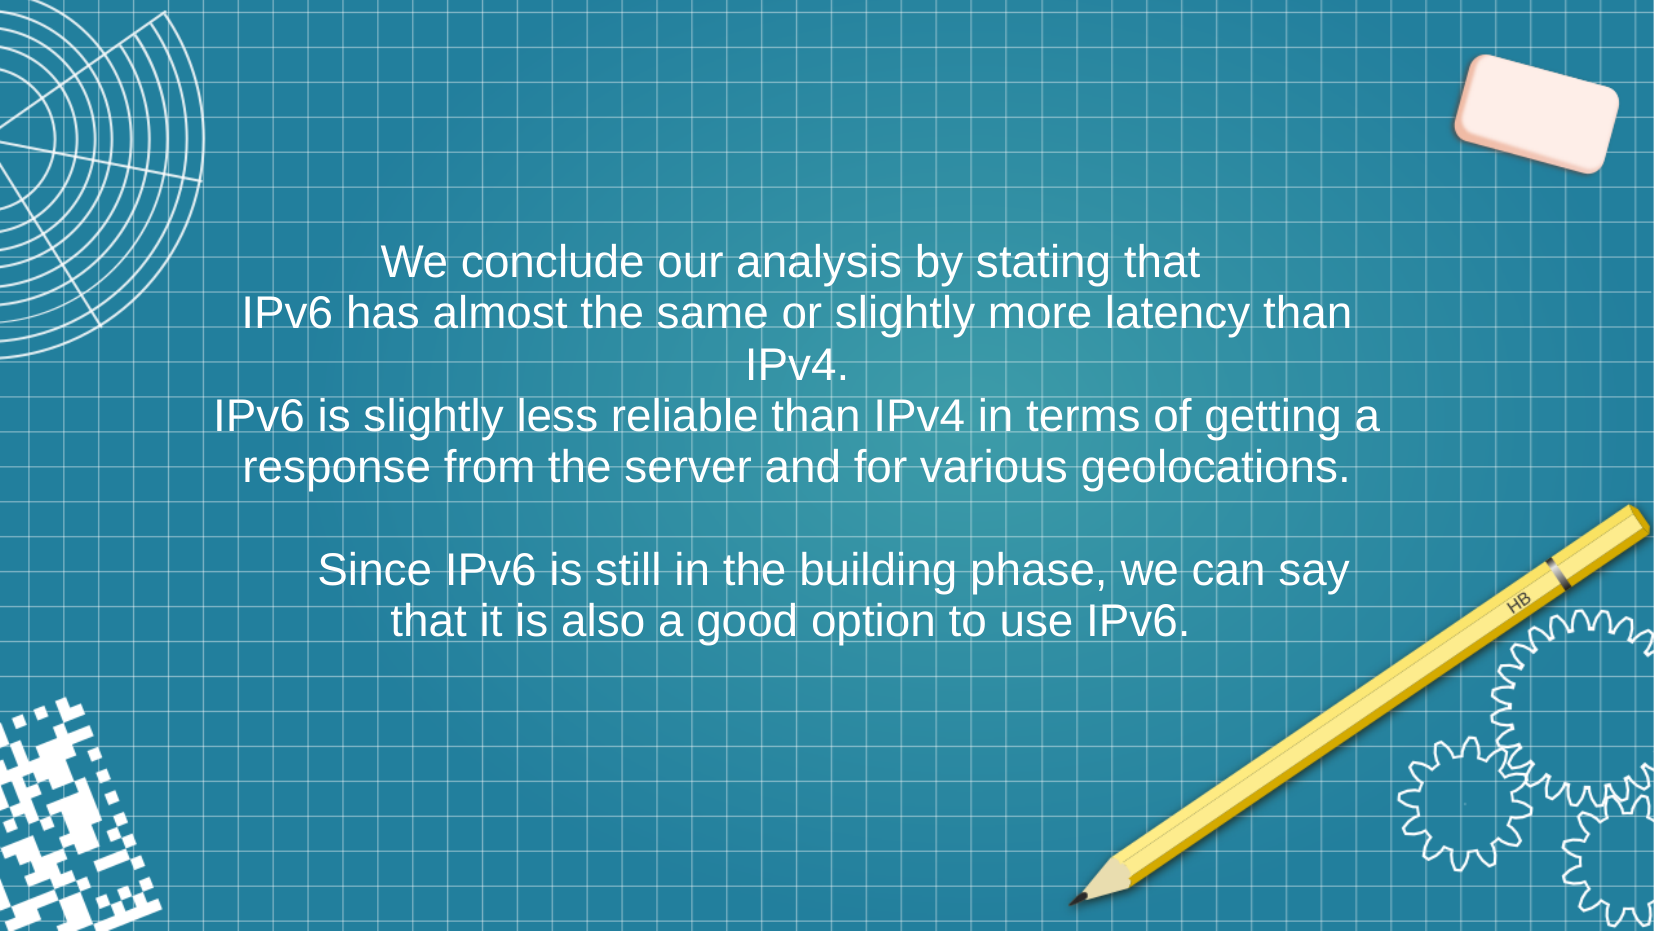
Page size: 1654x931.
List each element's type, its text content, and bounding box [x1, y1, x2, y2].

picture [0, 0, 1654, 931]
title We conclude our analysis by stating that IPv6 has almost the same or slightly more latency than IPv4. IPv6 is slightly less reliable than IPv4 in terms of getting a response from the server and for various geolocations. Since IPv6 is still in the building phase, we can say that it is also a good option to use IPv6. [206, 236, 1388, 698]
